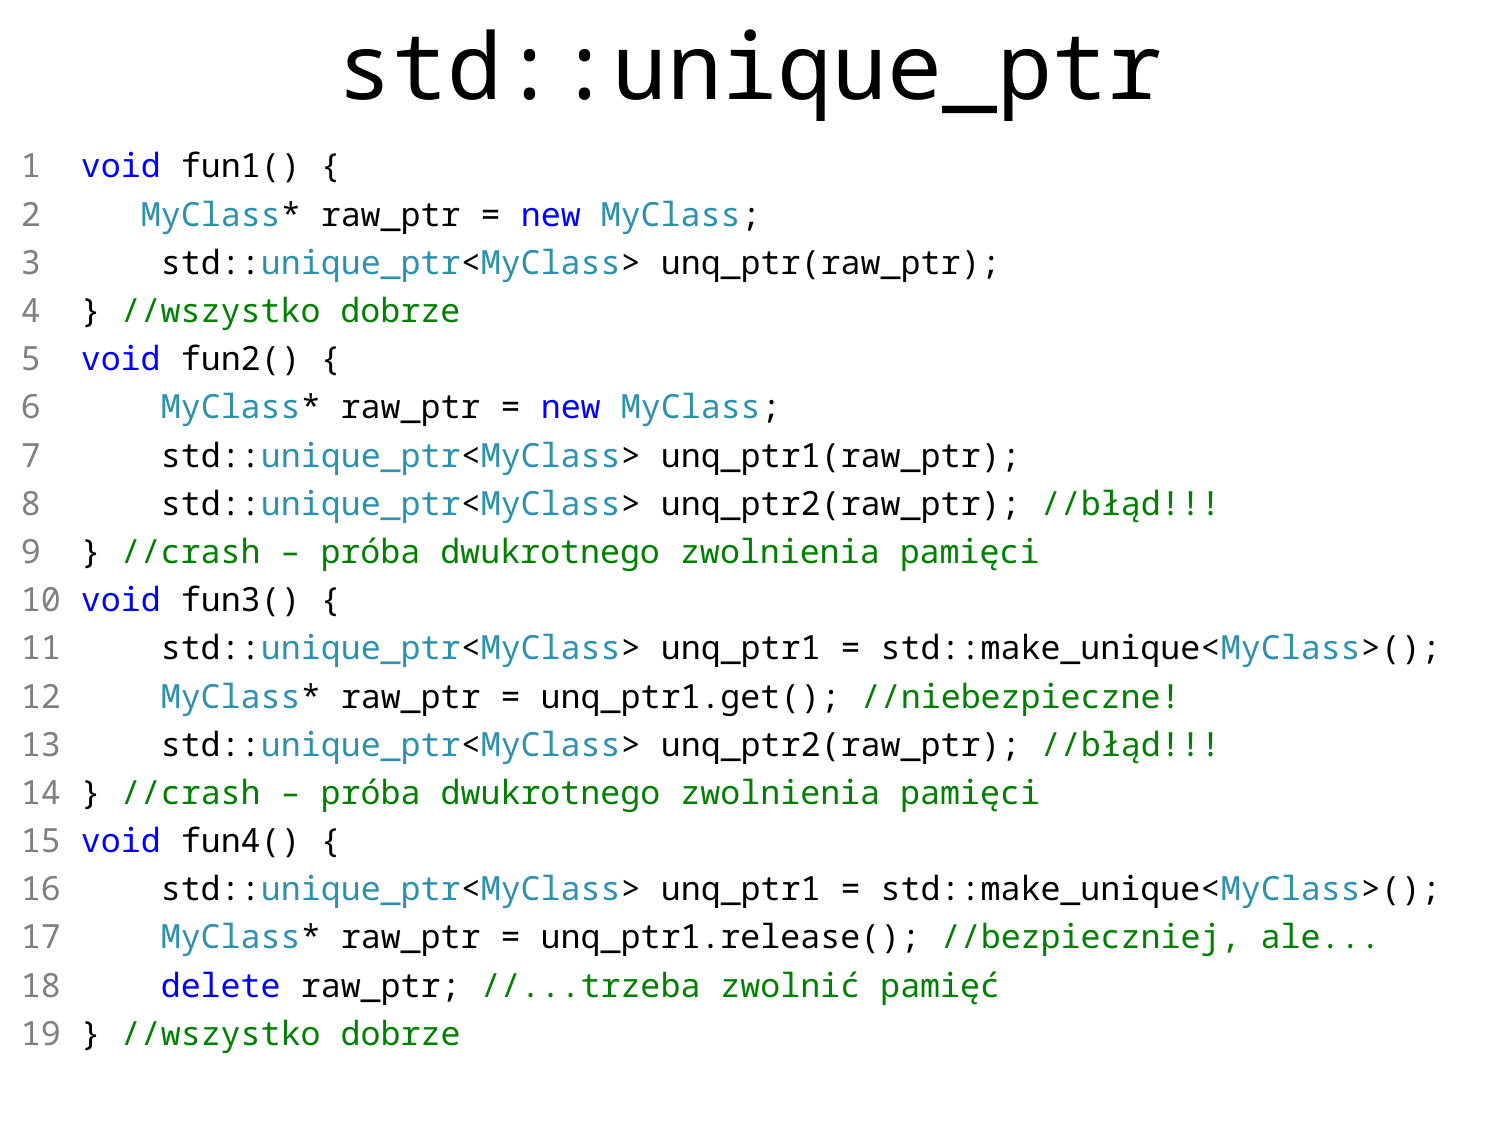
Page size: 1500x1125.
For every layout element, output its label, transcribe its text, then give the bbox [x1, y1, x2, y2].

list 1 void fun1() { 2 MyClass* raw_ptr = new MyClass; 3 std::unique_ptr<MyClass> unq_ptr(raw_ptr); 4 } //wszystko dobrze 5 void fun2() { 6 MyClass* raw_ptr = new MyClass; 7 std::unique_ptr<MyClass> unq_ptr1(raw_ptr); 8 std::unique_ptr<MyClass> unq_ptr2(raw_ptr); //błąd!!! 9 } //crash – próba dwukrotnego zwolnienia pamięci 10 void fun3() { 11 std::unique_ptr<MyClass> unq_ptr1 = std::make_unique<MyClass>(); 12 MyClass* raw_ptr = unq_ptr1.get(); //niebezpieczne! 13 std::unique_ptr<MyClass> unq_ptr2(raw_ptr); //błąd!!! 14 } //crash – próba dwukrotnego zwolnienia pamięci 15 void fun4() { 16 std::unique_ptr<MyClass> unq_ptr1 = std::make_unique<MyClass>(); 17 MyClass* raw_ptr = unq_ptr1.release(); //bezpieczniej, ale... 18 delete raw_ptr; //...trzeba zwolnić pamięć 19 } //wszystko dobrze [5, 137, 1459, 1083]
title std::unique_ptr [0, 0, 1500, 126]
